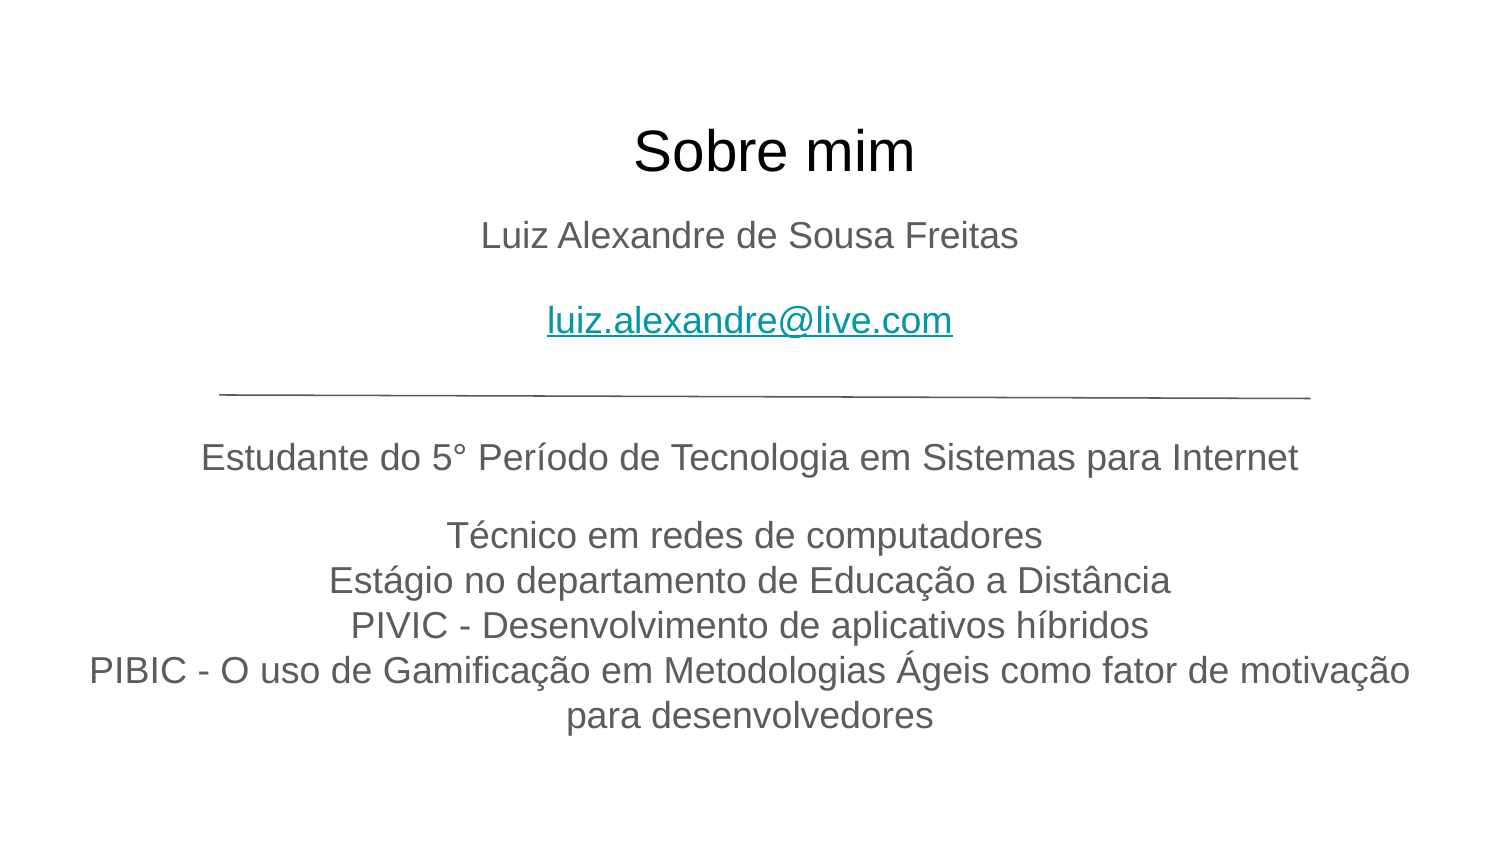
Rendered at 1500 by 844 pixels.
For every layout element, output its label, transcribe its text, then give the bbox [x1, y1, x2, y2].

list Luiz Alexandre de Sousa Freitas luiz.alexandre@live.com Estudante do 5° Período de Tecnologia em Sistemas para Internet Técnico em redes de computadores Estágio no departamento de Educação a Distância PIVIC - Desenvolvimento de aplicativos híbridos PIBIC - O uso de Gamificação em Metodologias Ágeis como fator de motivação para desenvolvedores [51, 189, 1449, 812]
title Sobre mim [76, 98, 1474, 192]
